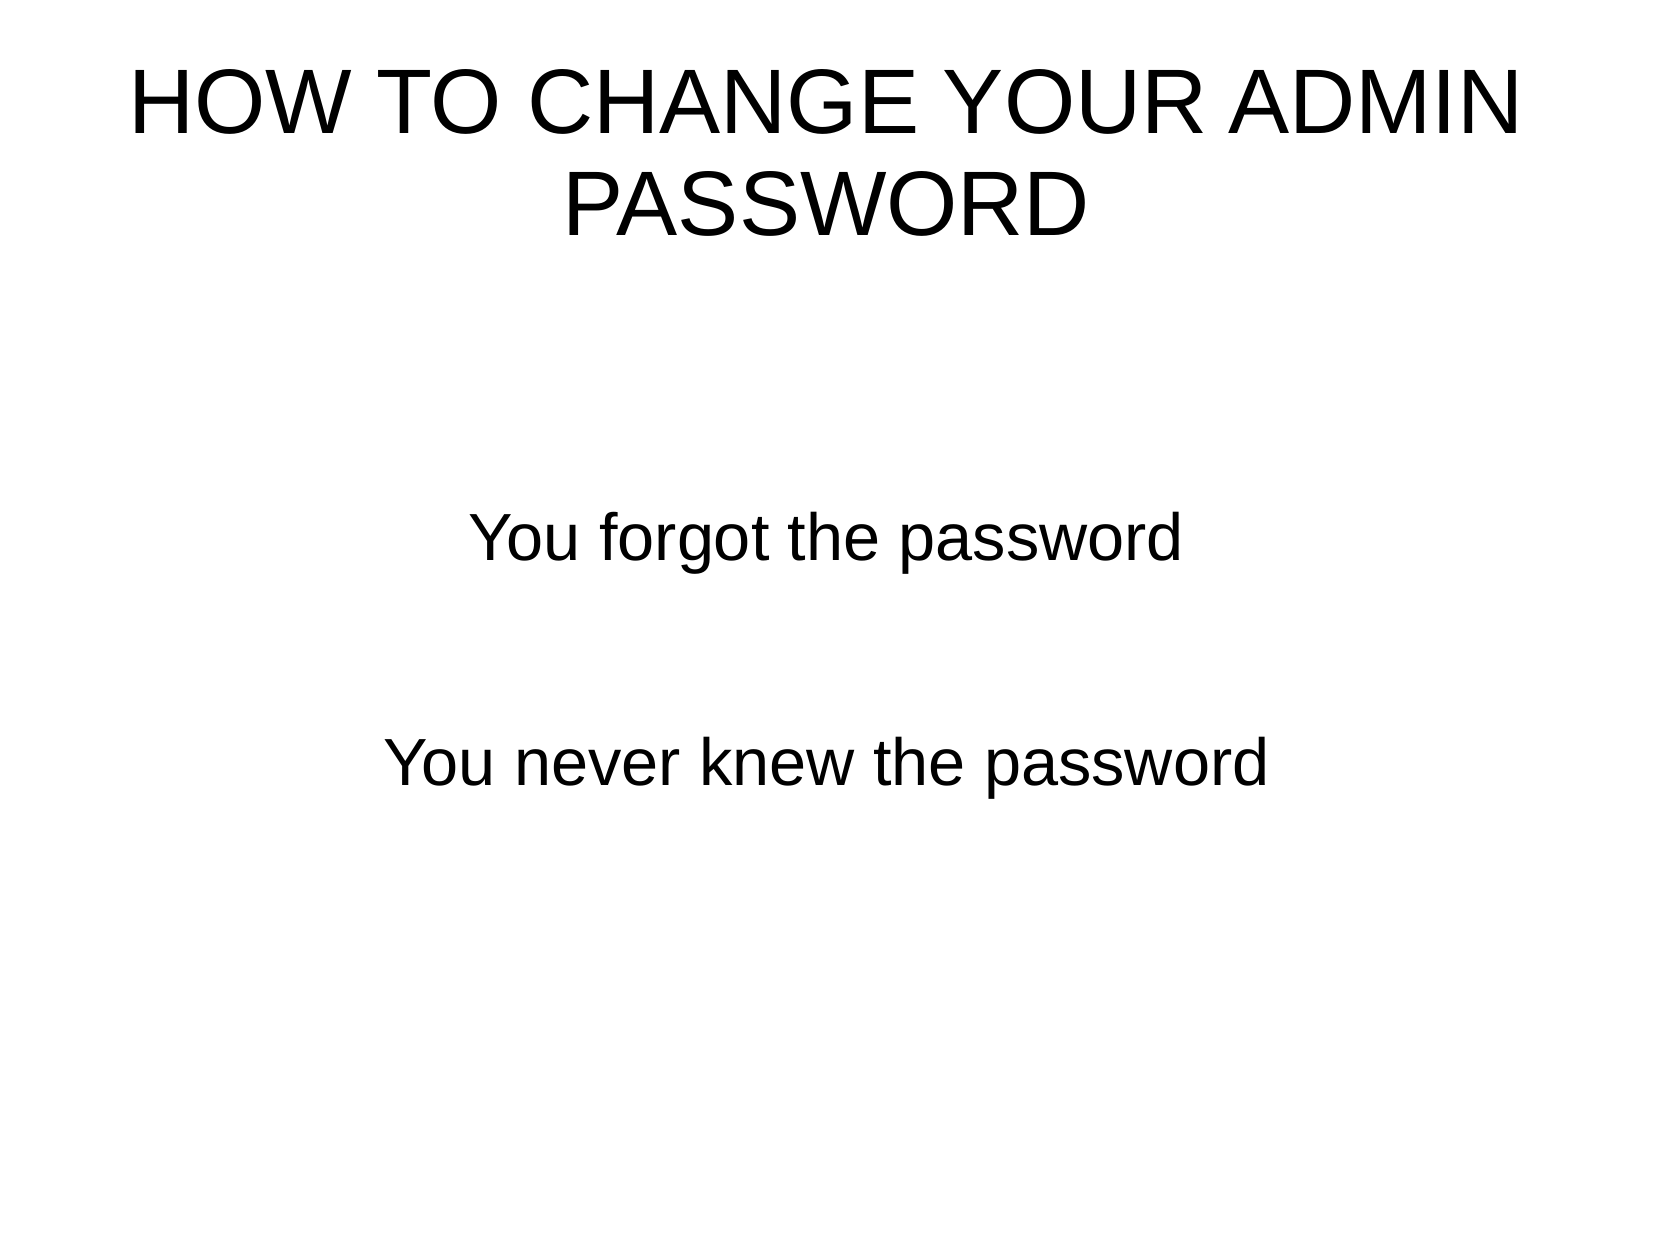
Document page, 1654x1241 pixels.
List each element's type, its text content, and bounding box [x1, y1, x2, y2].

subtitle You forgot the password You never knew the password [82, 290, 1571, 1010]
title HOW TO CHANGE YOUR ADMIN PASSWORD [82, 49, 1571, 257]
